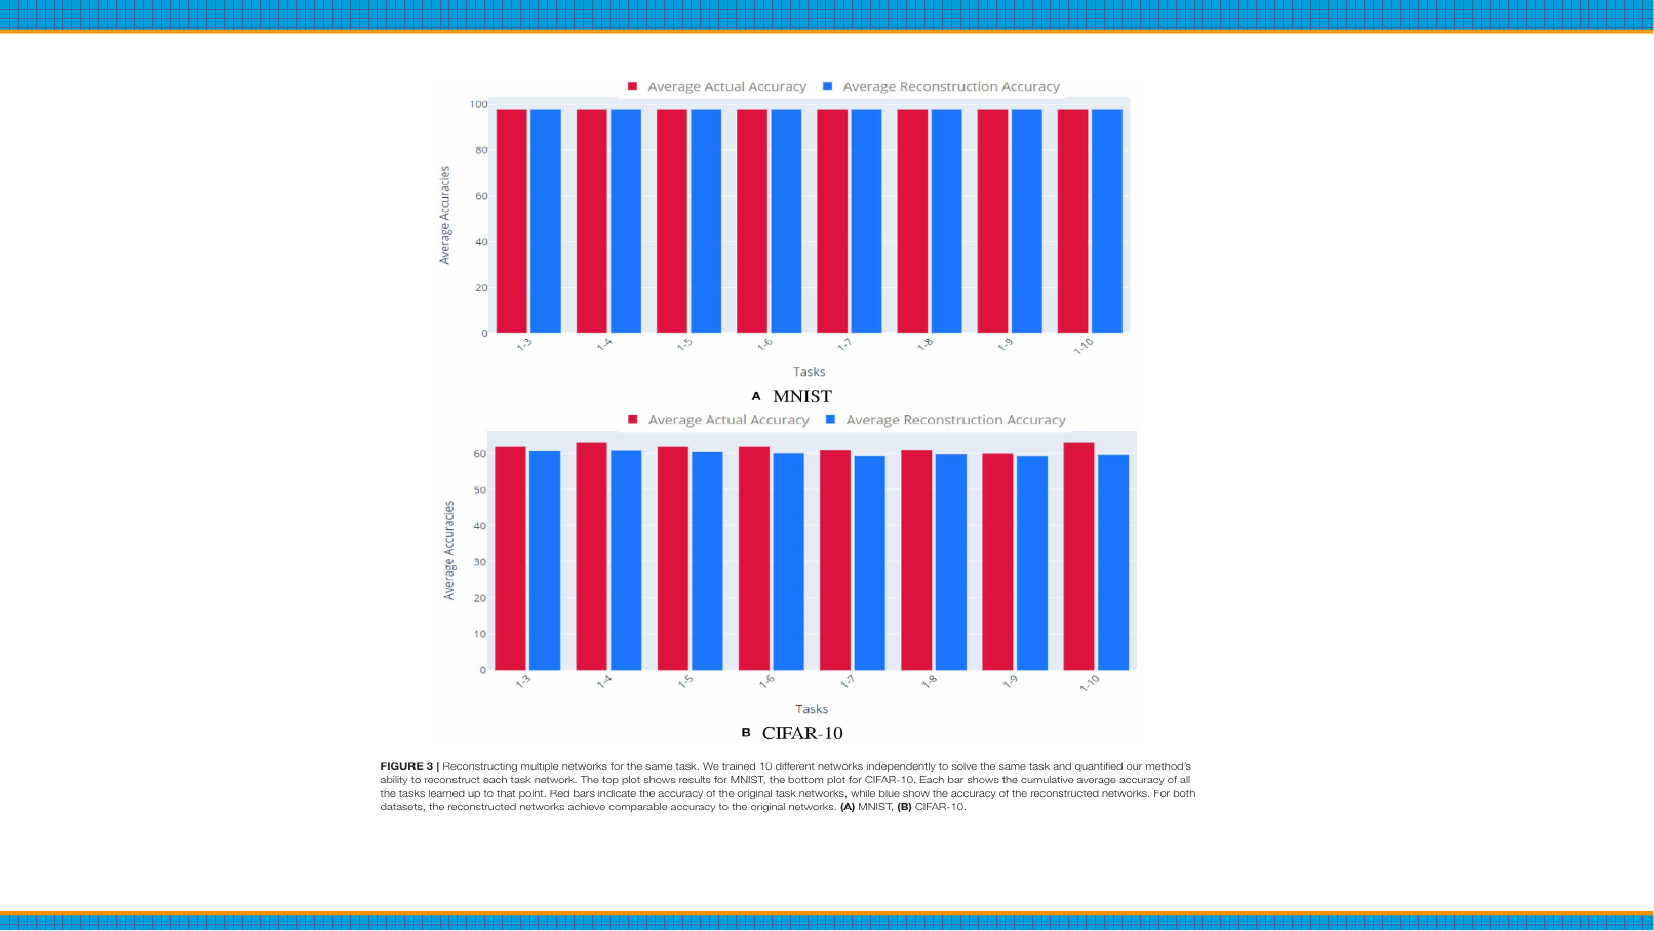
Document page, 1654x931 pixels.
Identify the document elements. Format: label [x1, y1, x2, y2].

picture [375, 74, 1201, 818]
